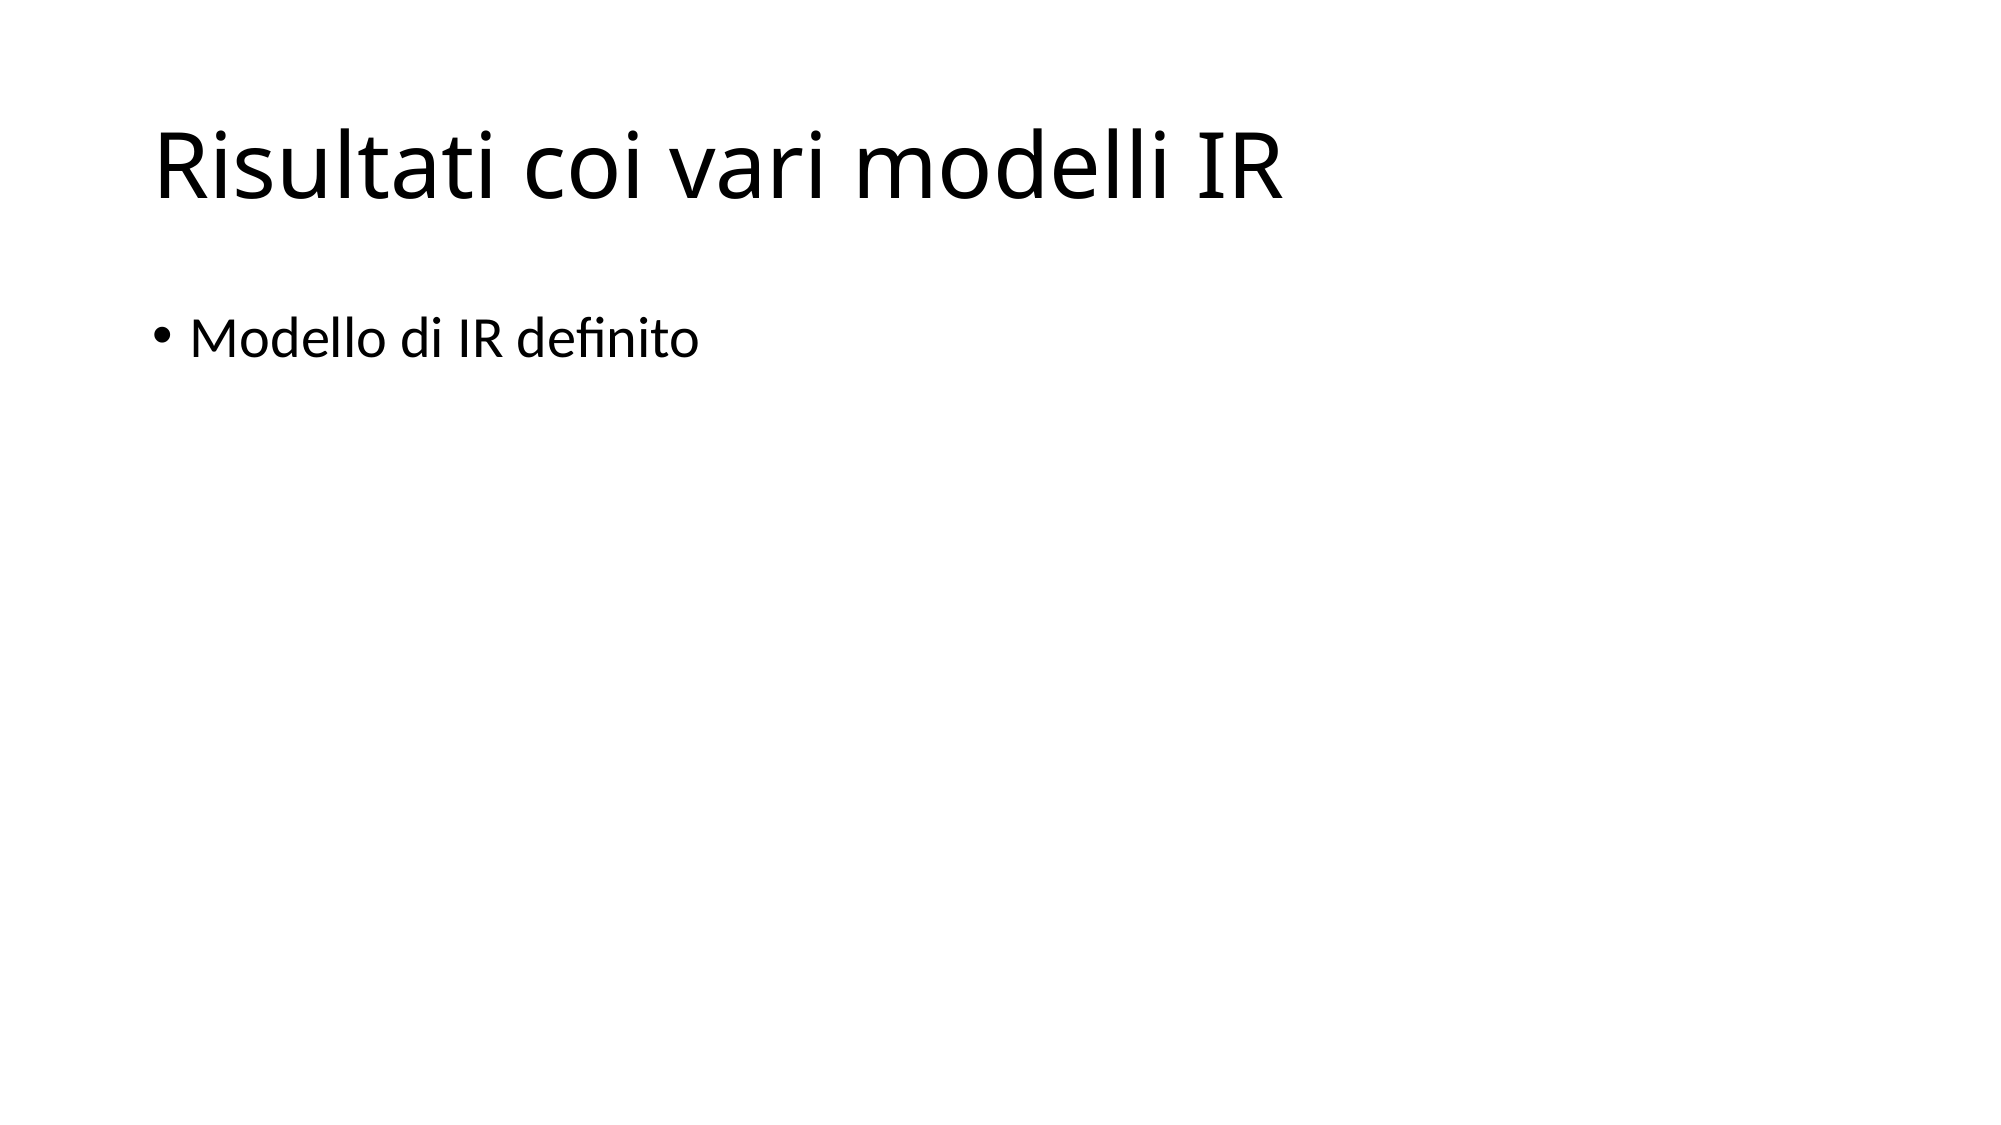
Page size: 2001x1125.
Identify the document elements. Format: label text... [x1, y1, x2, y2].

list Modello di IR definito [137, 299, 1863, 1014]
title Risultati coi vari modelli IR [137, 59, 1863, 278]
